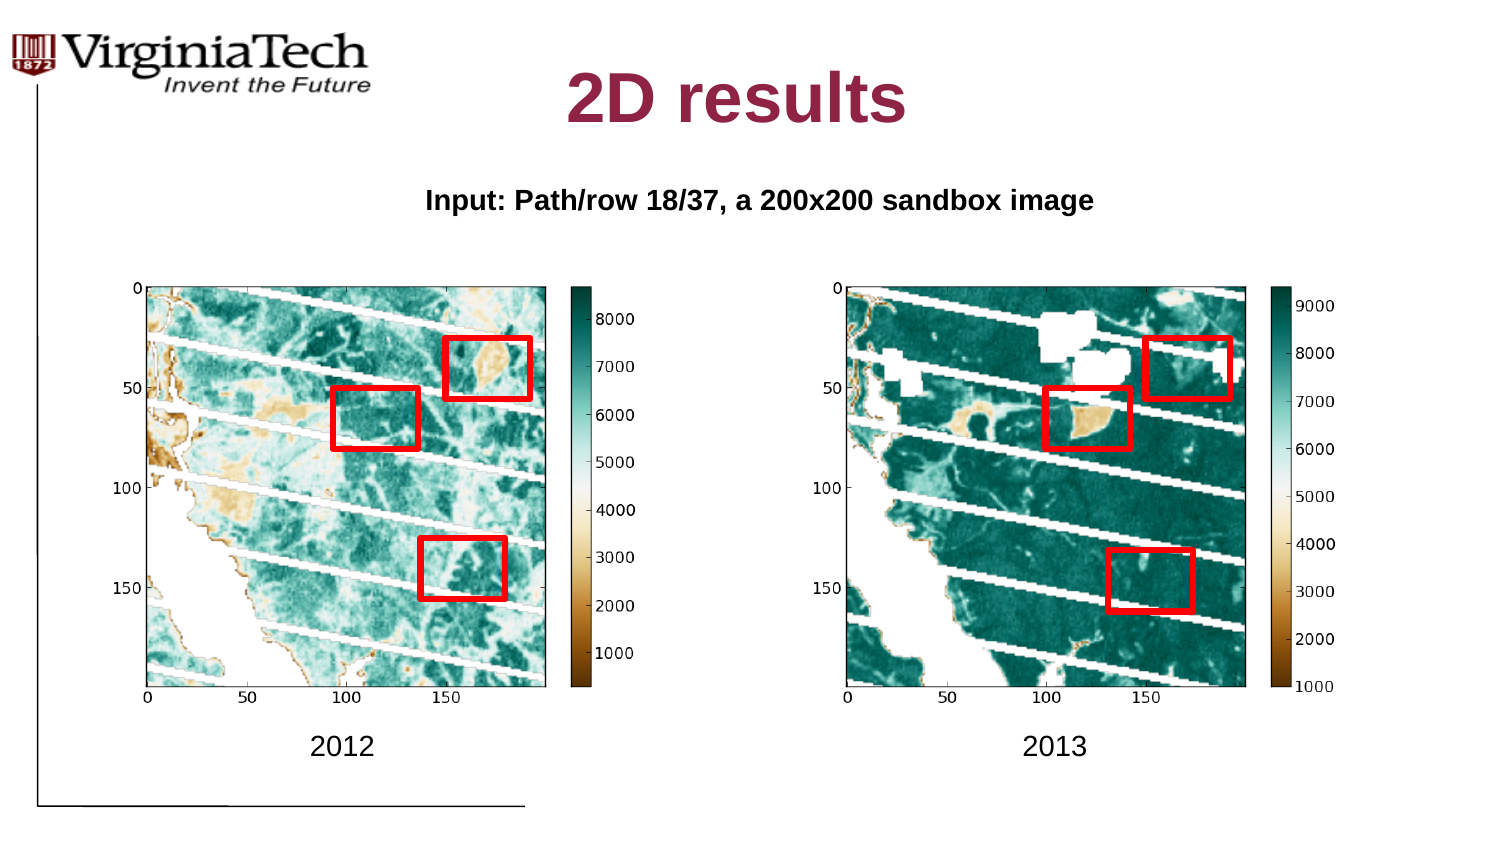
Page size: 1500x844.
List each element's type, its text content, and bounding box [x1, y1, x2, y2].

picture [50, 237, 715, 737]
title 2D results [90, 43, 1385, 136]
picture [750, 237, 1415, 737]
text_box 2012 [294, 712, 400, 774]
picture [12, 32, 372, 94]
text_box 2013 [1007, 712, 1113, 774]
text_box Input: Path/row 18/37, a 200x200 sandbox image [43, 166, 1477, 803]
